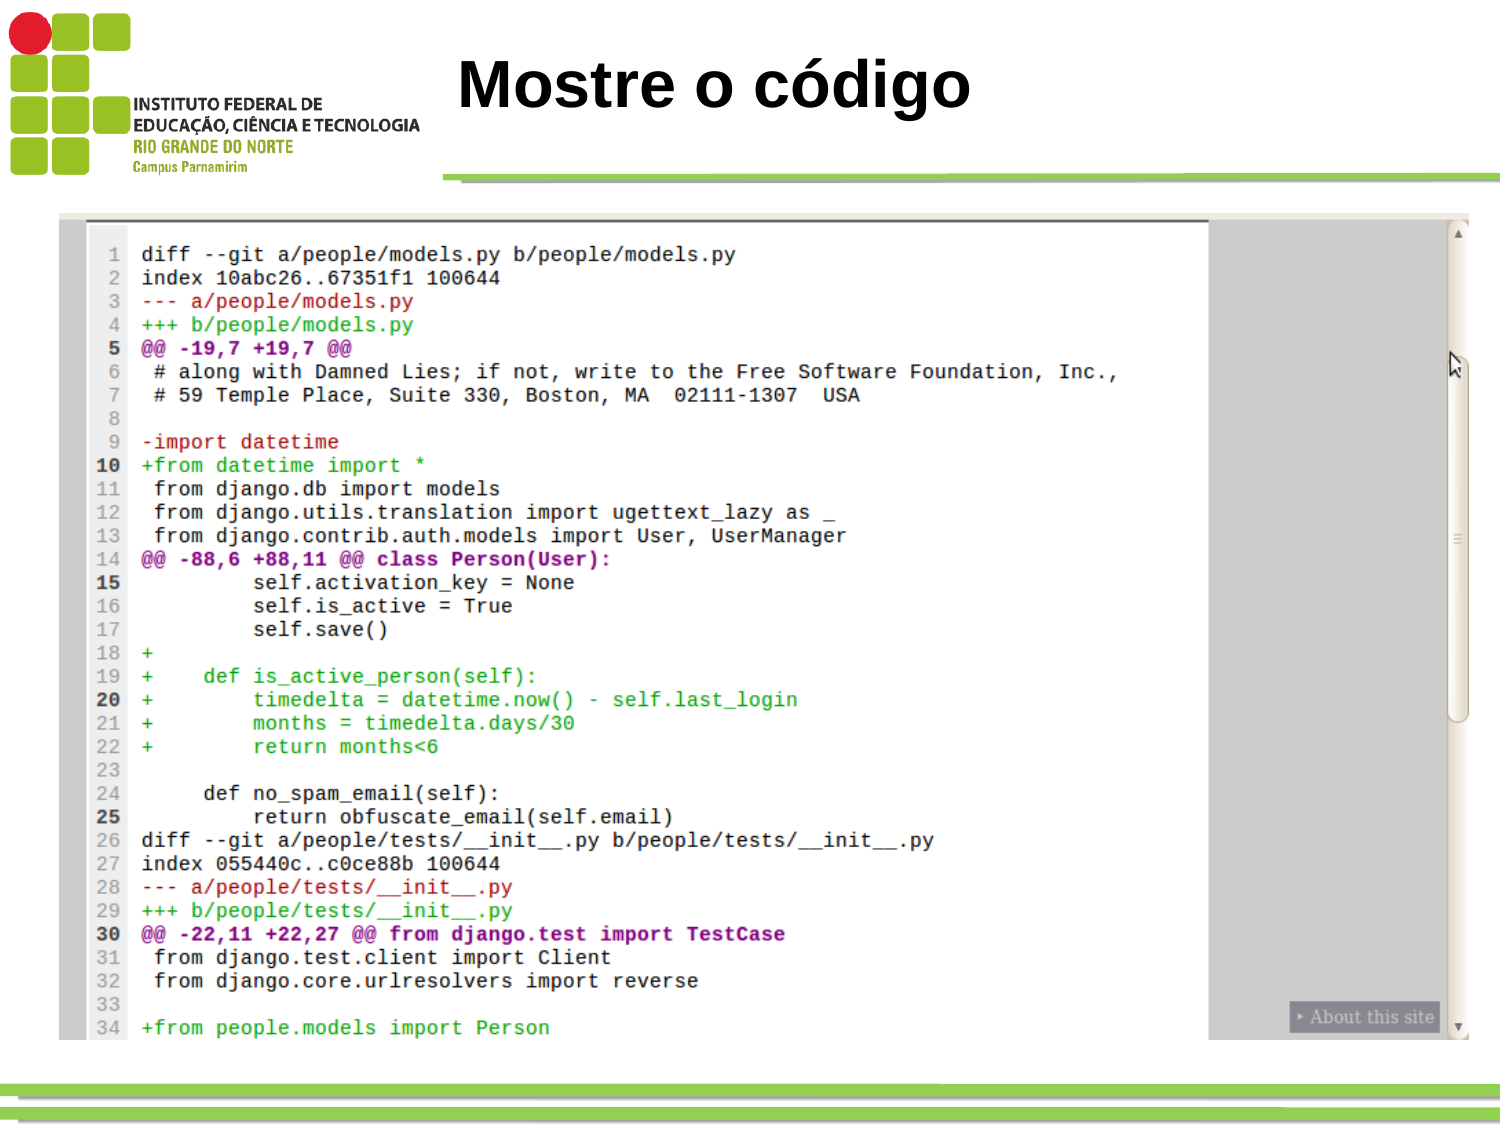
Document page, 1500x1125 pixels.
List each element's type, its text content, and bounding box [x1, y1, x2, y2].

title Mostre o código [442, 0, 1499, 170]
picture [59, 213, 1469, 1040]
picture [5, 2, 430, 182]
